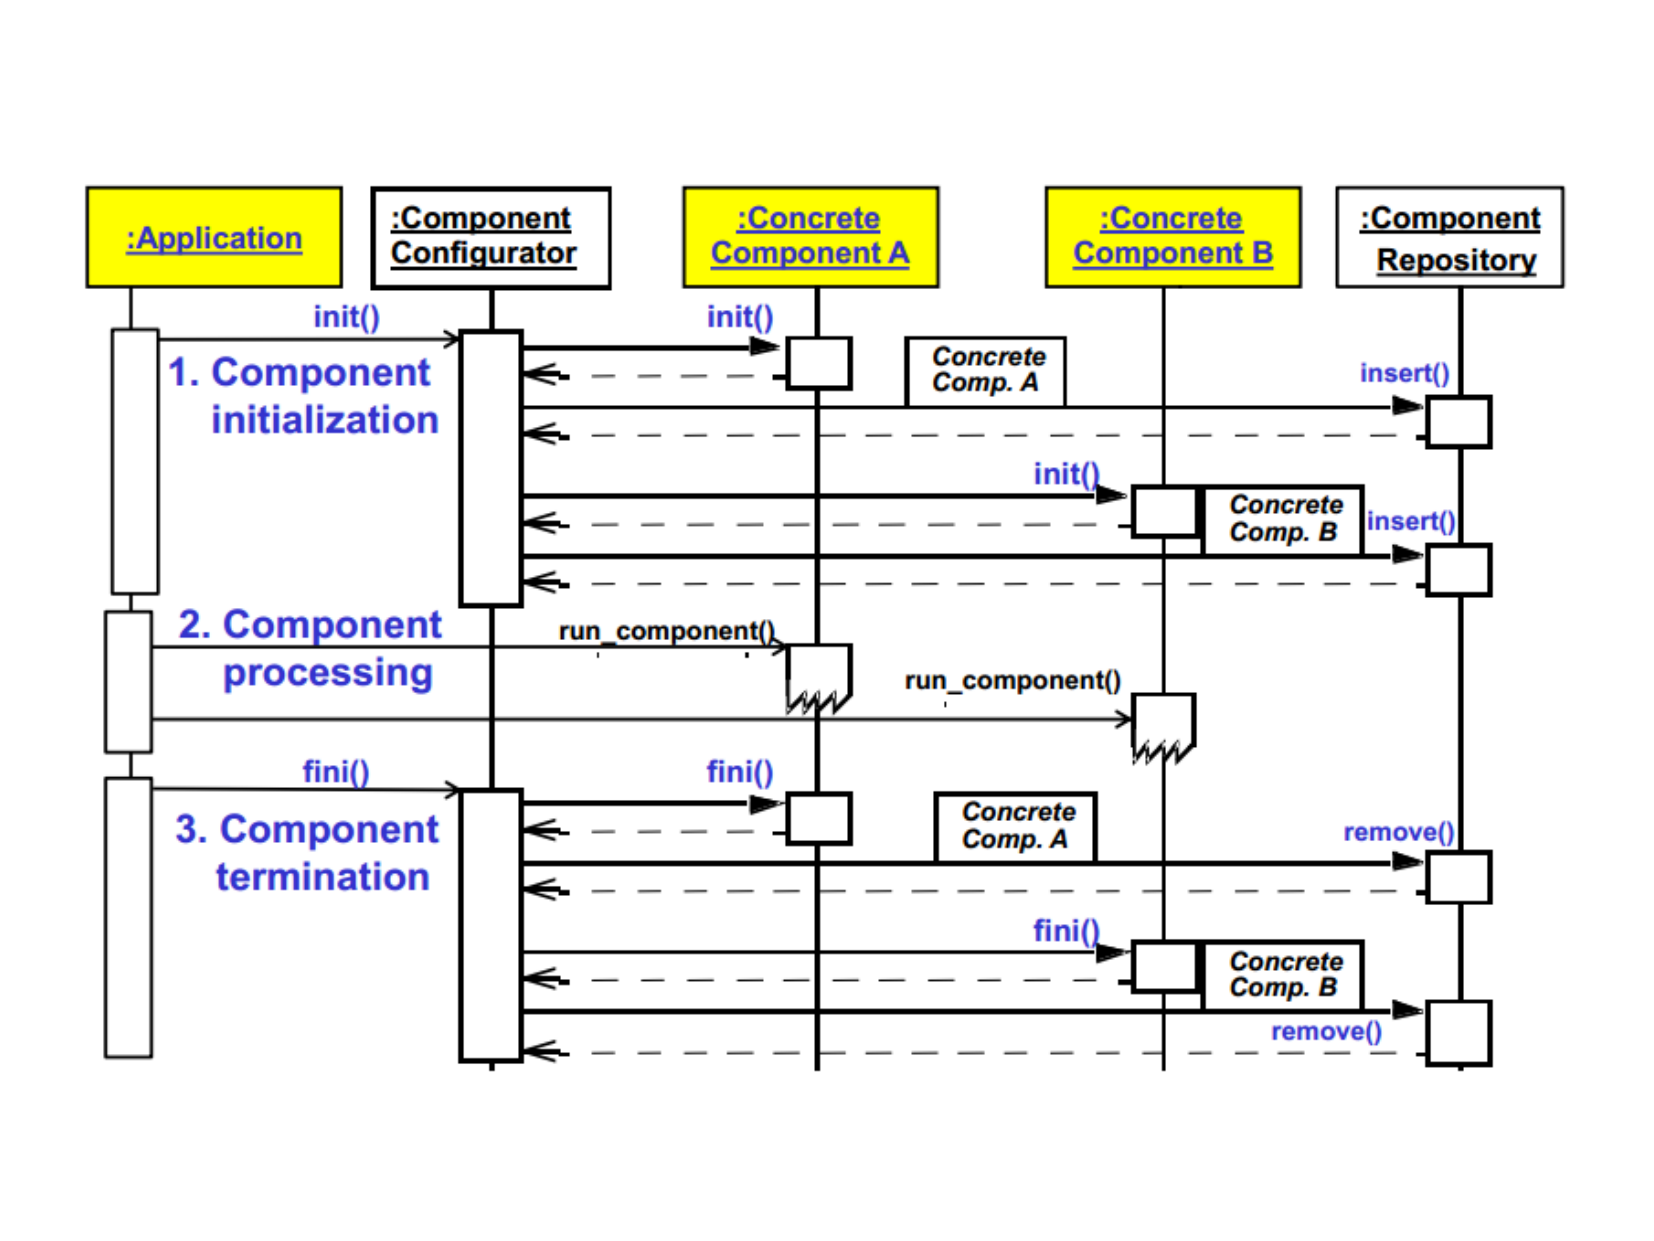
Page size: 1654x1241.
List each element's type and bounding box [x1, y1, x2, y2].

picture [82, 183, 1570, 1075]
